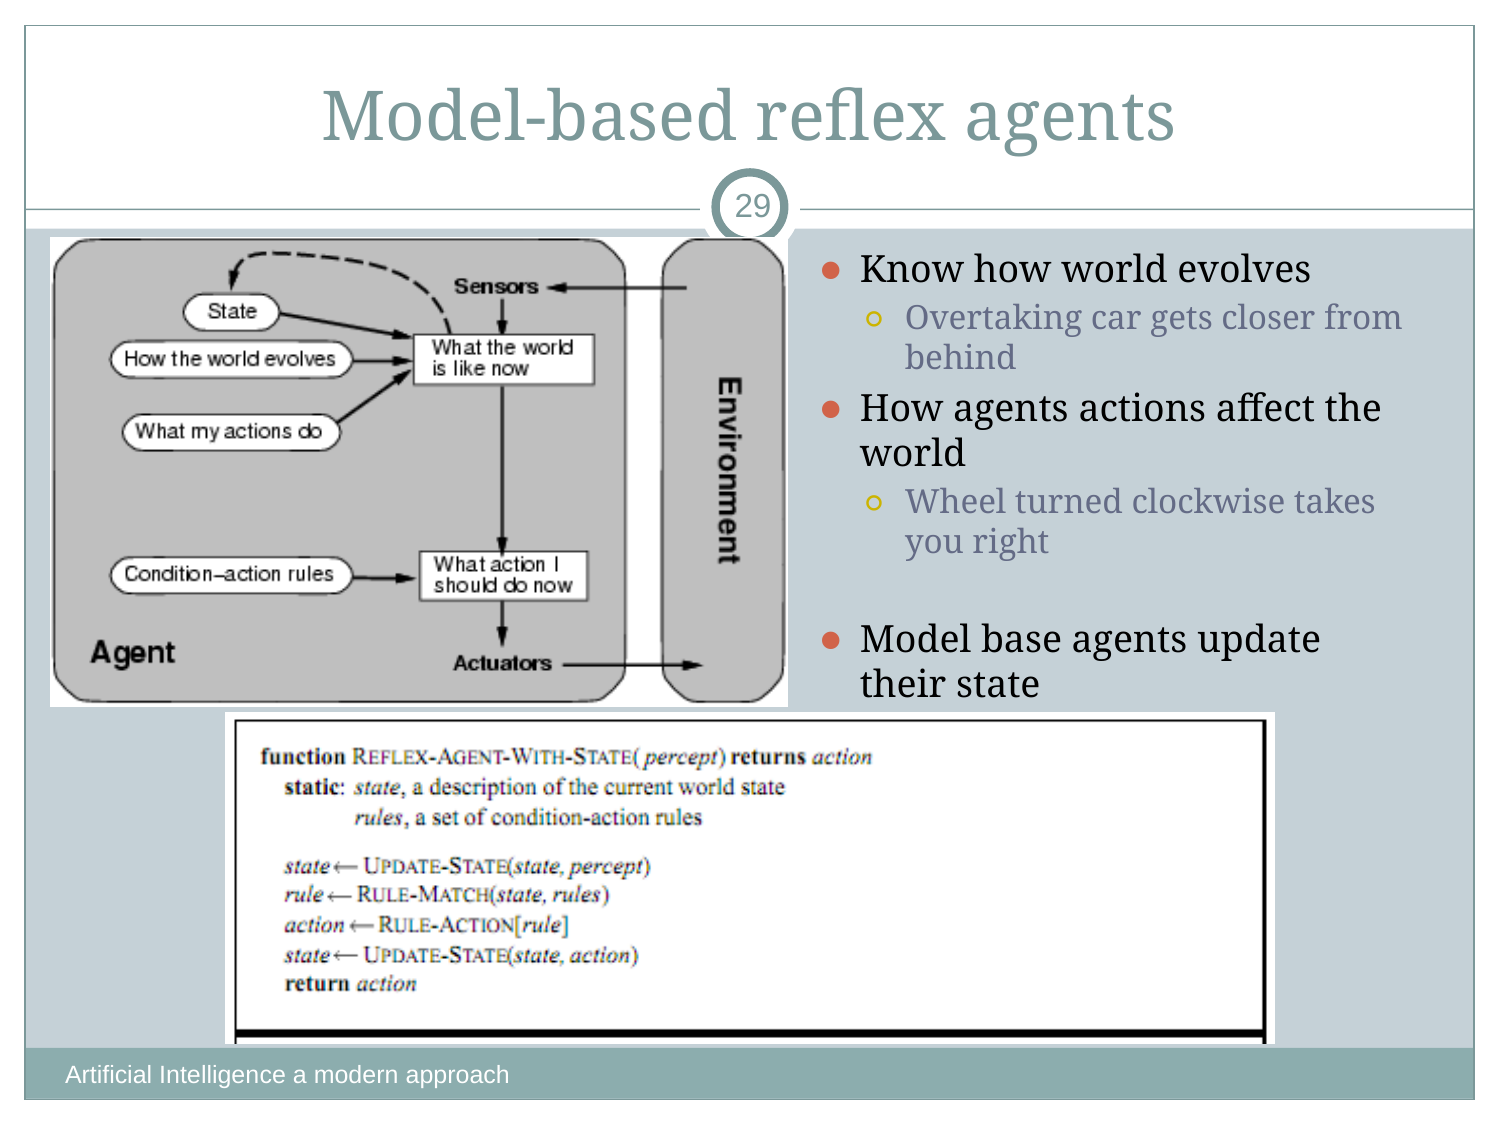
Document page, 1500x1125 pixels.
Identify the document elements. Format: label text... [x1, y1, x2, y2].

title Model-based reflex agents [49, 37, 1450, 162]
picture [225, 712, 1275, 1044]
text_box Know how world evolves Overtaking car gets closer from behind How agents actions affect the world Wheel turned clockwise takes you right Model base agents update their state [800, 237, 1420, 713]
text_box <number> [715, 168, 791, 241]
picture [50, 237, 788, 708]
text_box Artificial Intelligence a modern approach [49, 1051, 638, 1112]
